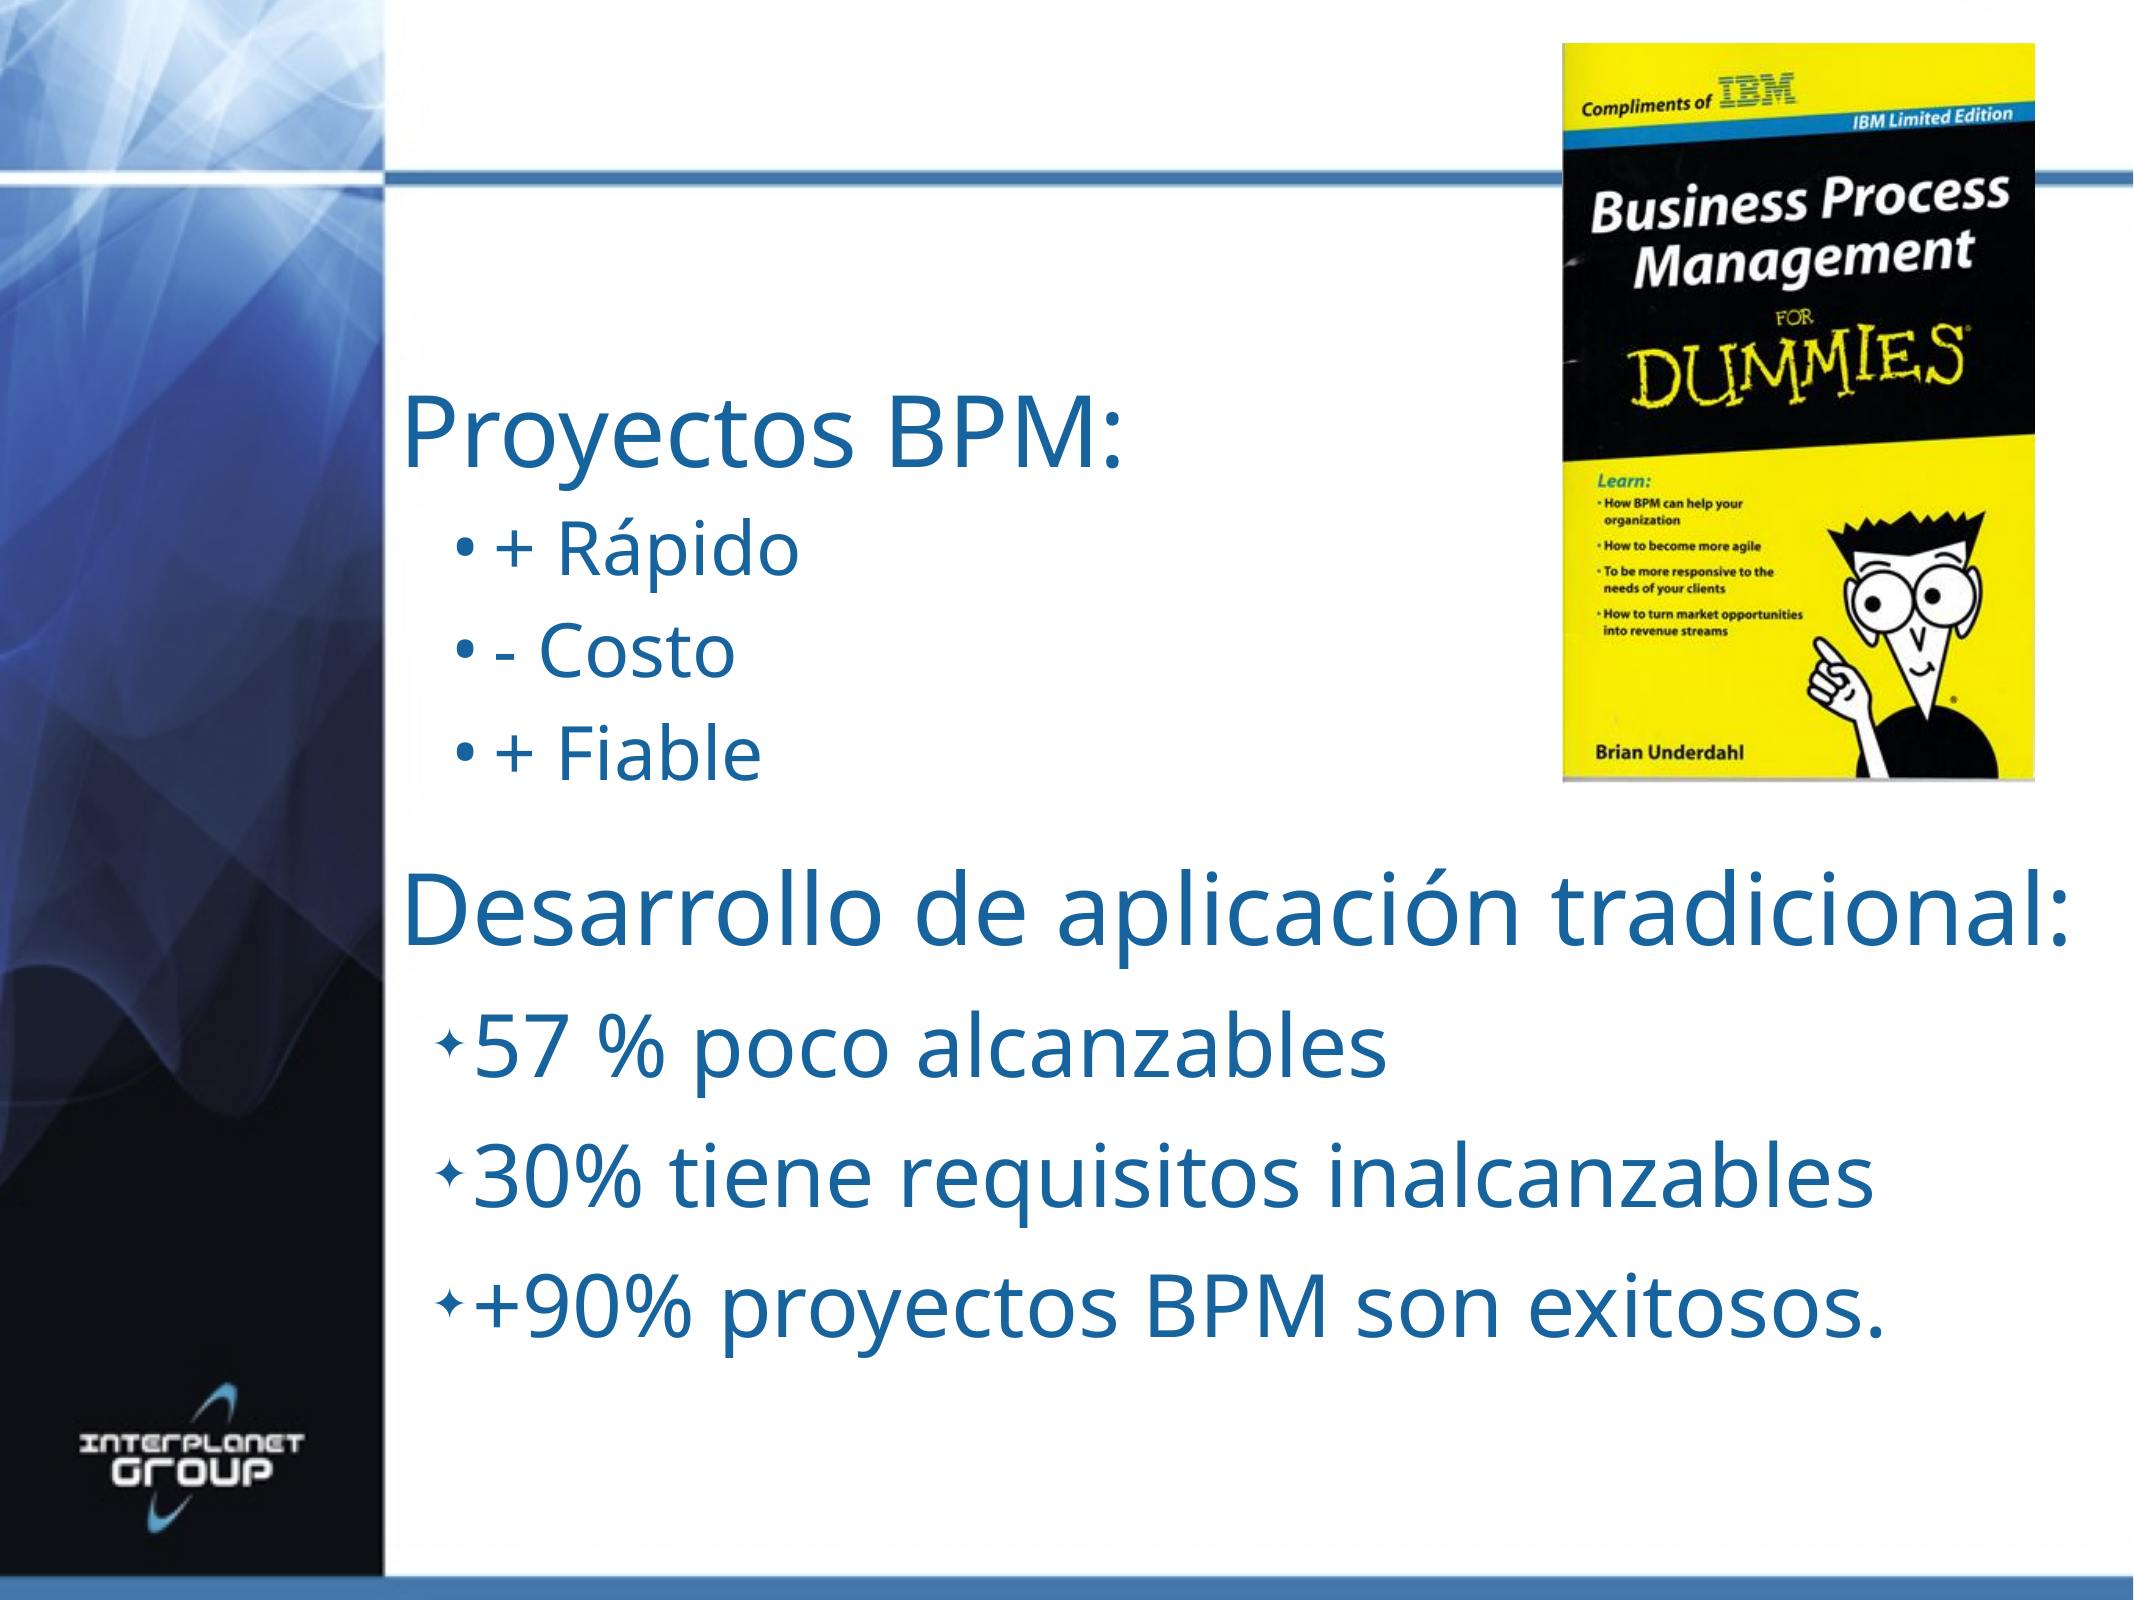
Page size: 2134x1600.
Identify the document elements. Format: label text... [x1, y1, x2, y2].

title [391, 22, 2109, 245]
list Proyectos BPM: + Rápido - Costo + Fiable Desarrollo de aplicación tradicional: 57 % poco alcanzables 30% tiene requisitos inalcanzables +90% proyectos BPM son exitosos. [391, 245, 2109, 1478]
picture [0, 0, 2134, 1600]
